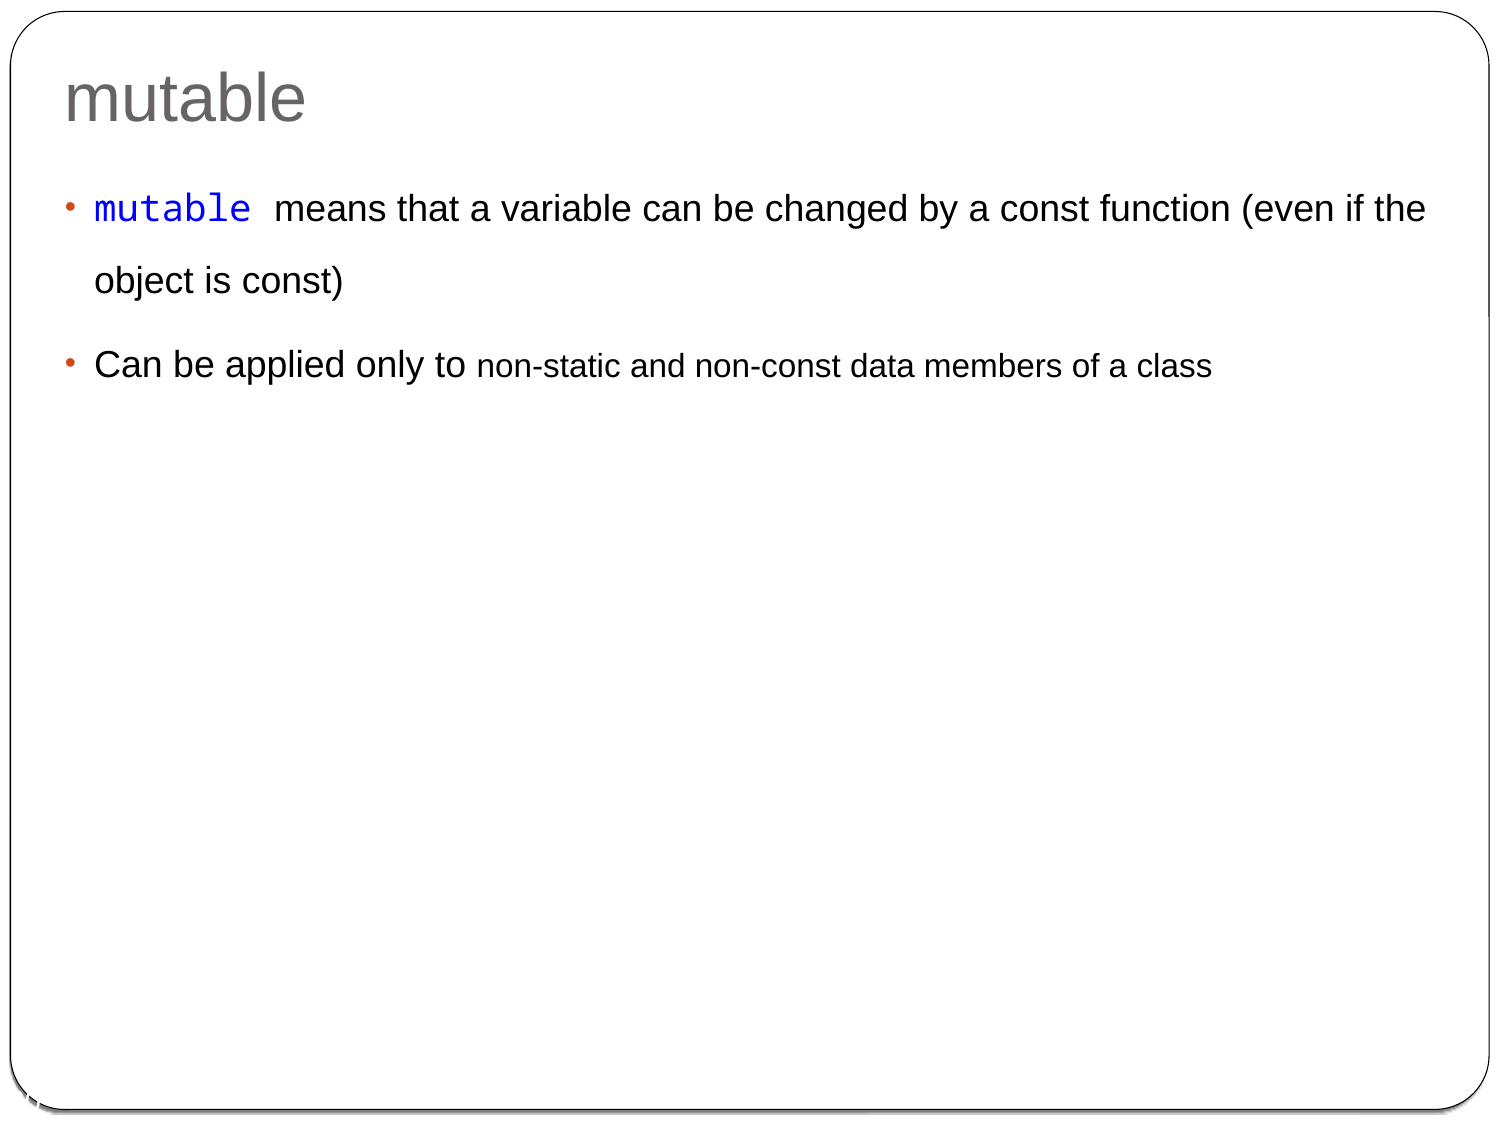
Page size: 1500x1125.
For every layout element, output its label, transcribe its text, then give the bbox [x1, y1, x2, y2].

title mutable [50, 45, 1450, 149]
list mutable means that a variable can be changed by a const function (even if the object is const) Can be applied only to non-static and non-const data members of a class [50, 149, 1450, 1088]
slide_number <number> [0, 1074, 50, 1125]
